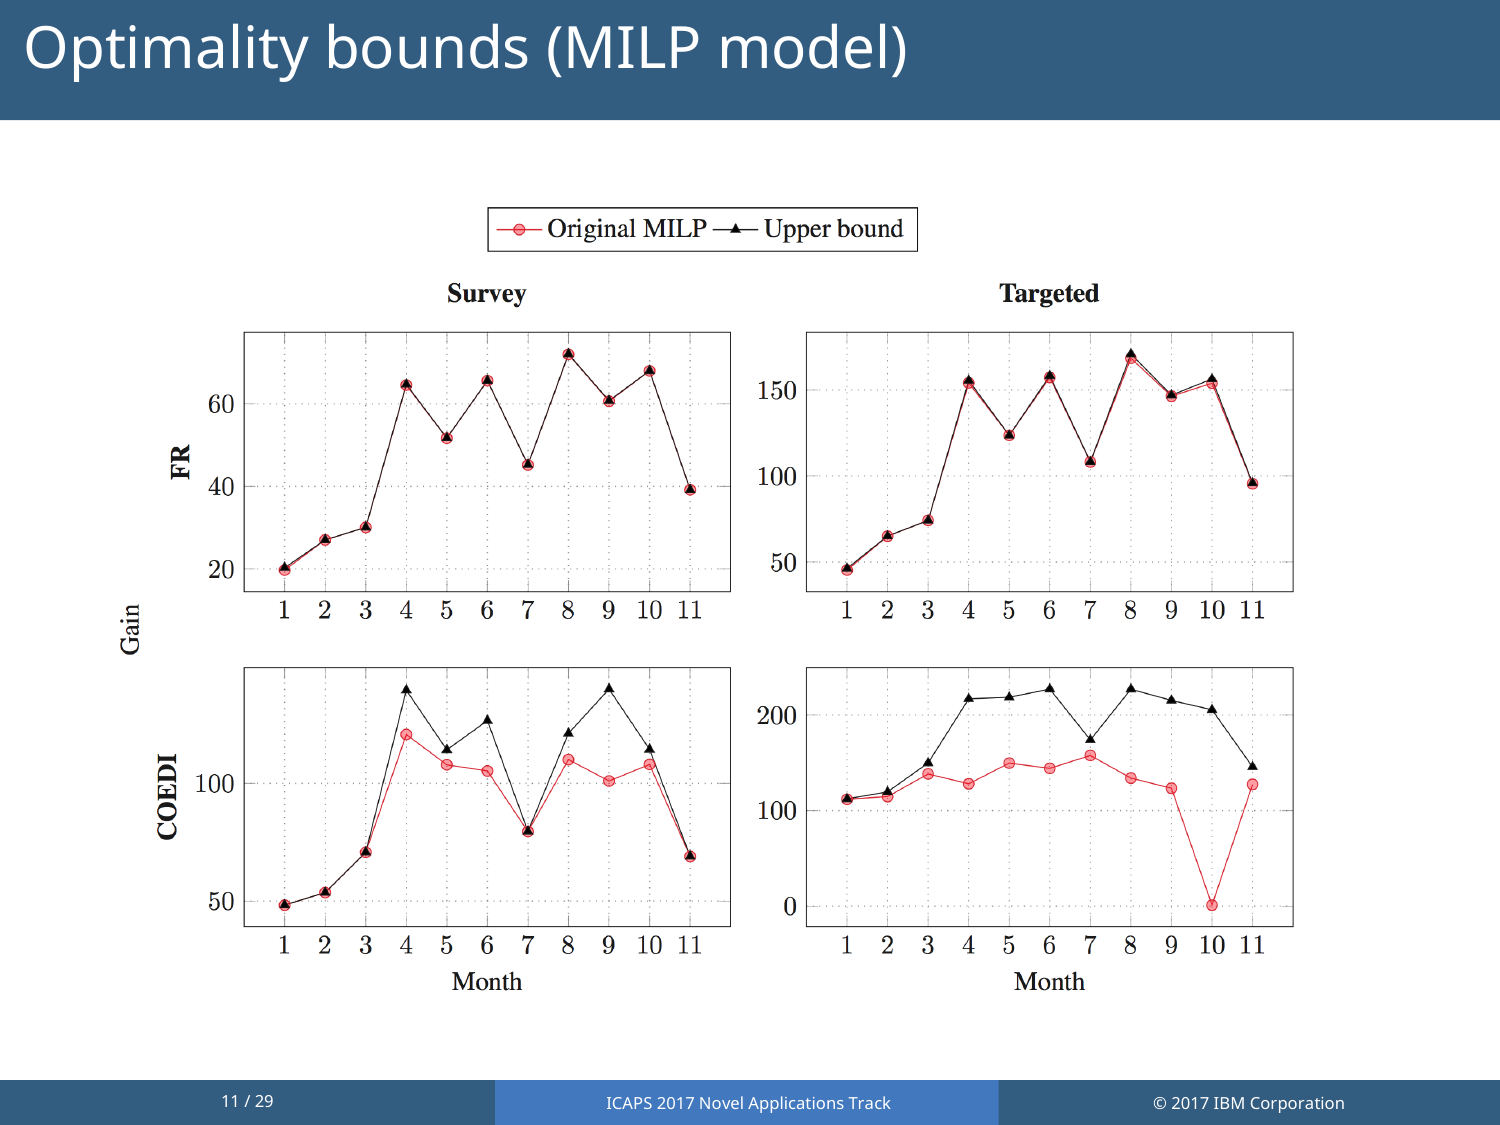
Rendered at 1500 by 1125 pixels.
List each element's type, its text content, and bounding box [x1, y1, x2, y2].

picture [108, 198, 1309, 1000]
title Optimality bounds (MILP model) [0, 0, 1500, 121]
